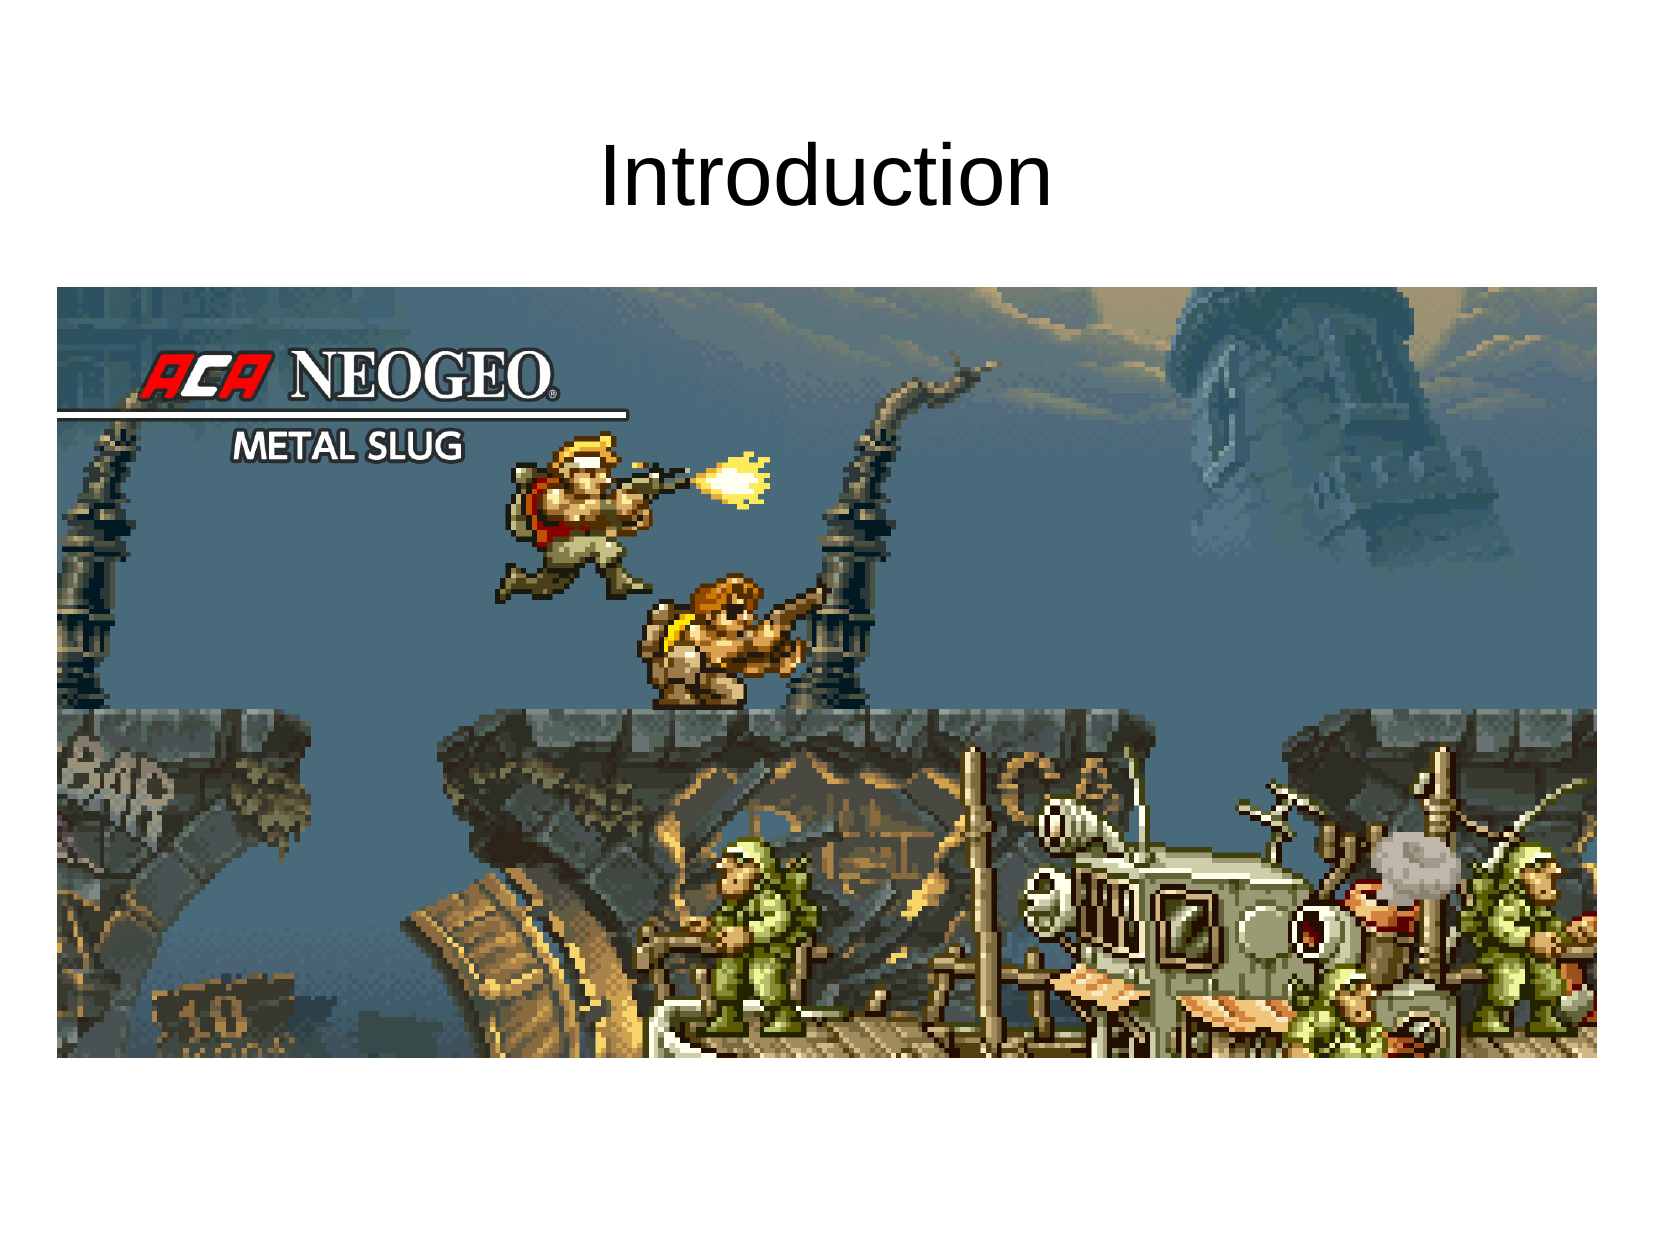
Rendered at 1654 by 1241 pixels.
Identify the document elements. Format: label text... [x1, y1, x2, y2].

title Introduction [109, 76, 1545, 274]
picture [57, 287, 1597, 1058]
